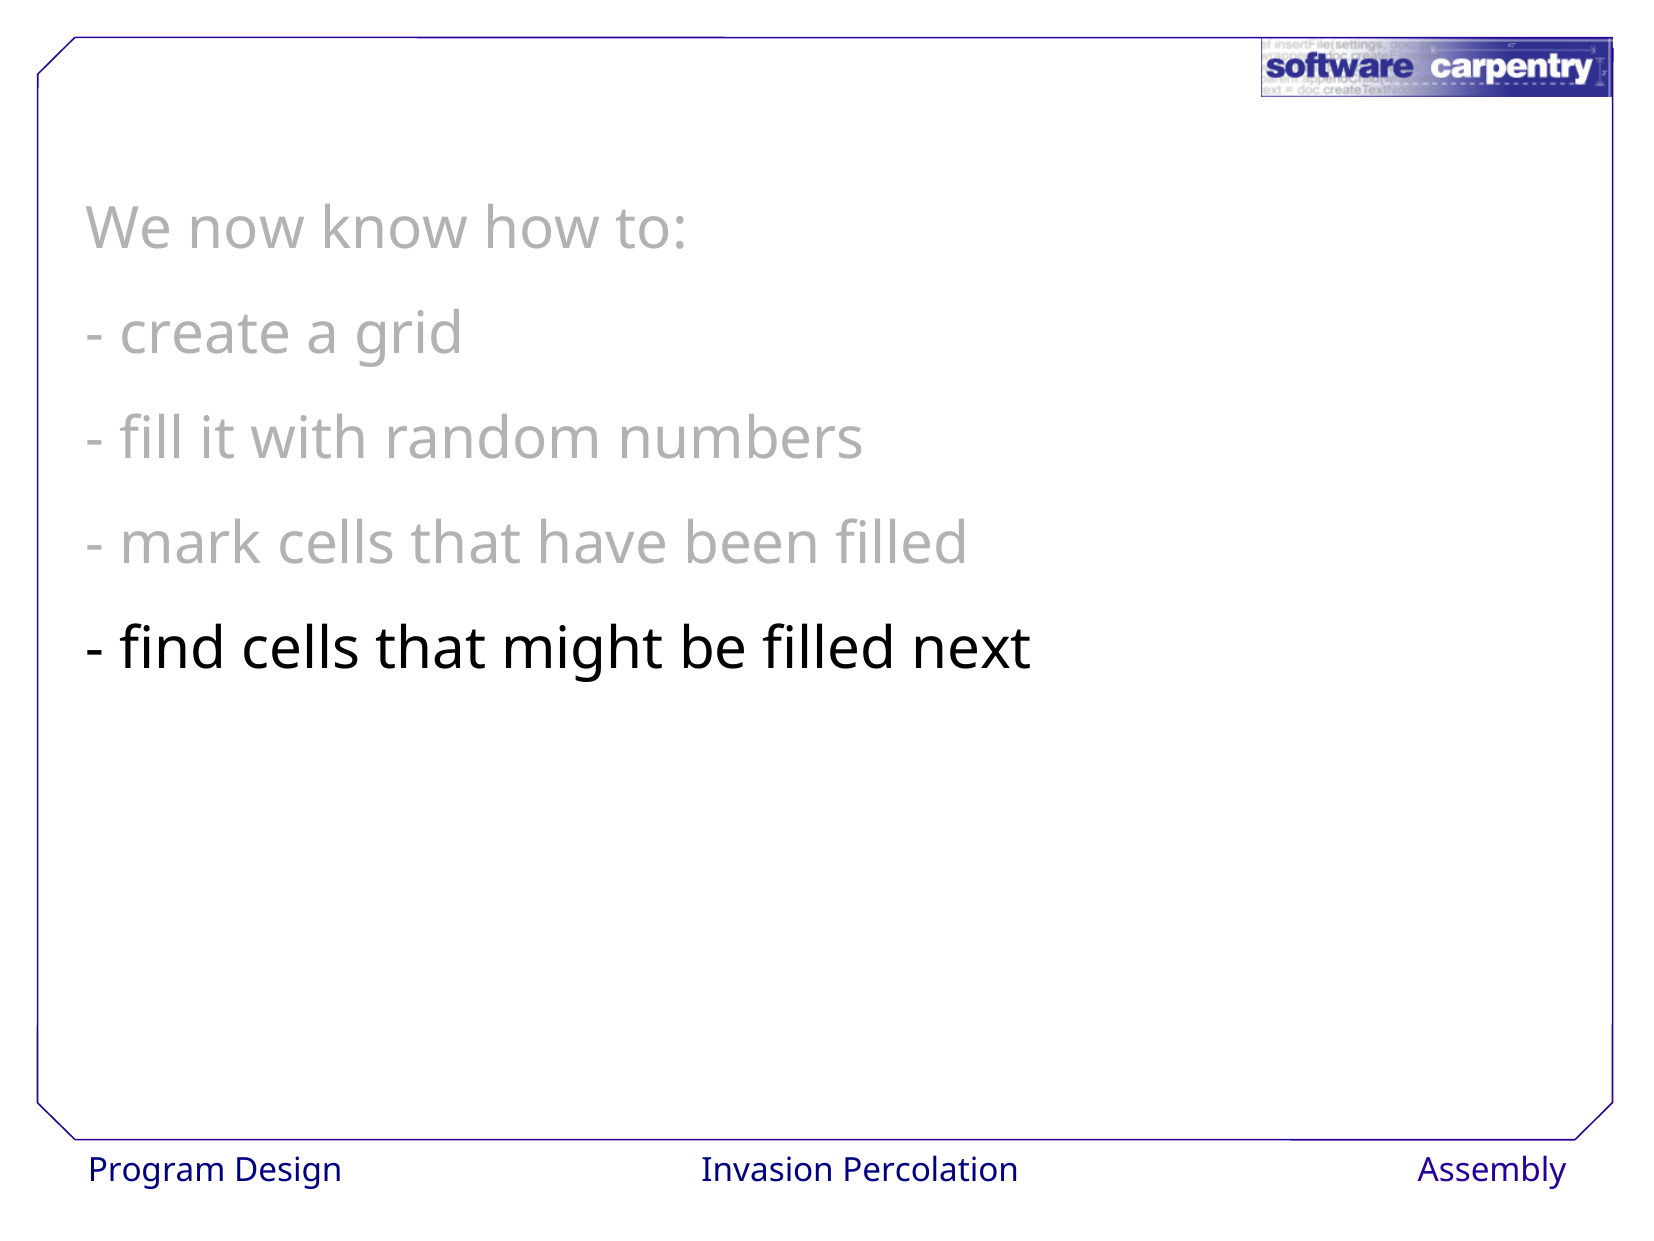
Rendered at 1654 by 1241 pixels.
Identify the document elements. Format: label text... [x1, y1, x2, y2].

picture [1261, 39, 1613, 97]
text_box We now know how to: - create a grid - fill it with random numbers - mark cells that have been filled - find cells that might be filled next [70, 147, 1197, 688]
